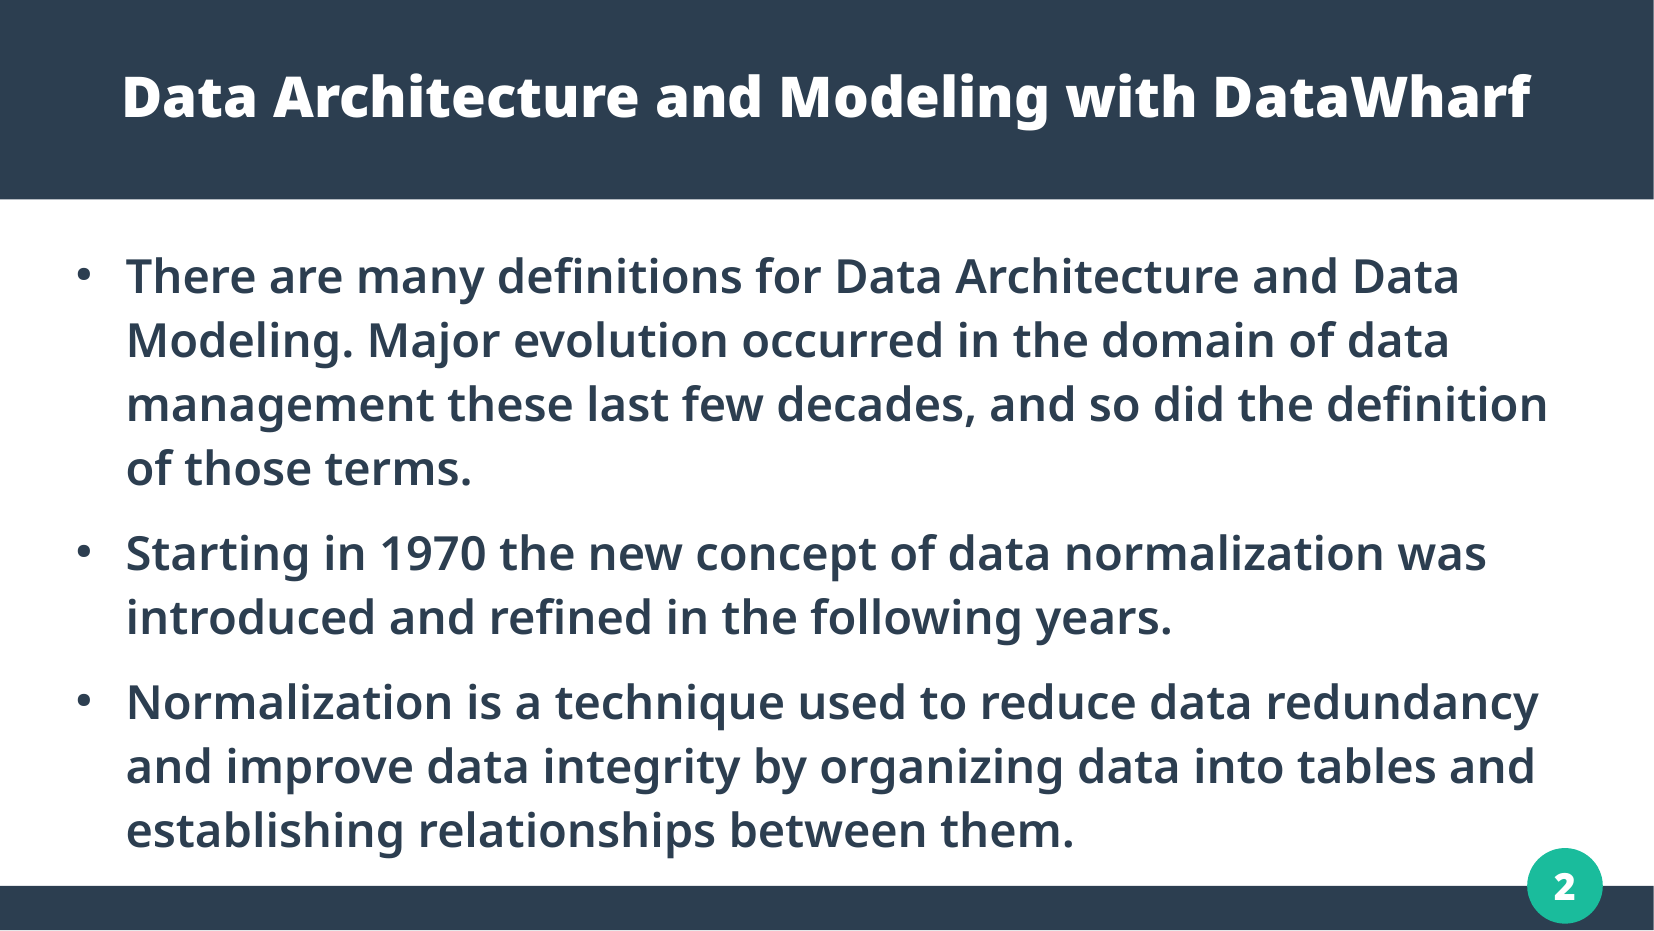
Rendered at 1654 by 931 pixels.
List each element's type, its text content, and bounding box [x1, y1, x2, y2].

list There are many definitions for Data Architecture and Data Modeling. Major evolution occurred in the domain of data management these last few decades, and so did the definition of those terms. Starting in 1970 the new concept of data normalization was introduced and refined in the following years. Normalization is a technique used to reduce data redundancy and improve data integrity by organizing data into tables and establishing relationships between them. [59, 243, 1595, 864]
title Data Architecture and Modeling with DataWharf [59, 37, 1595, 156]
